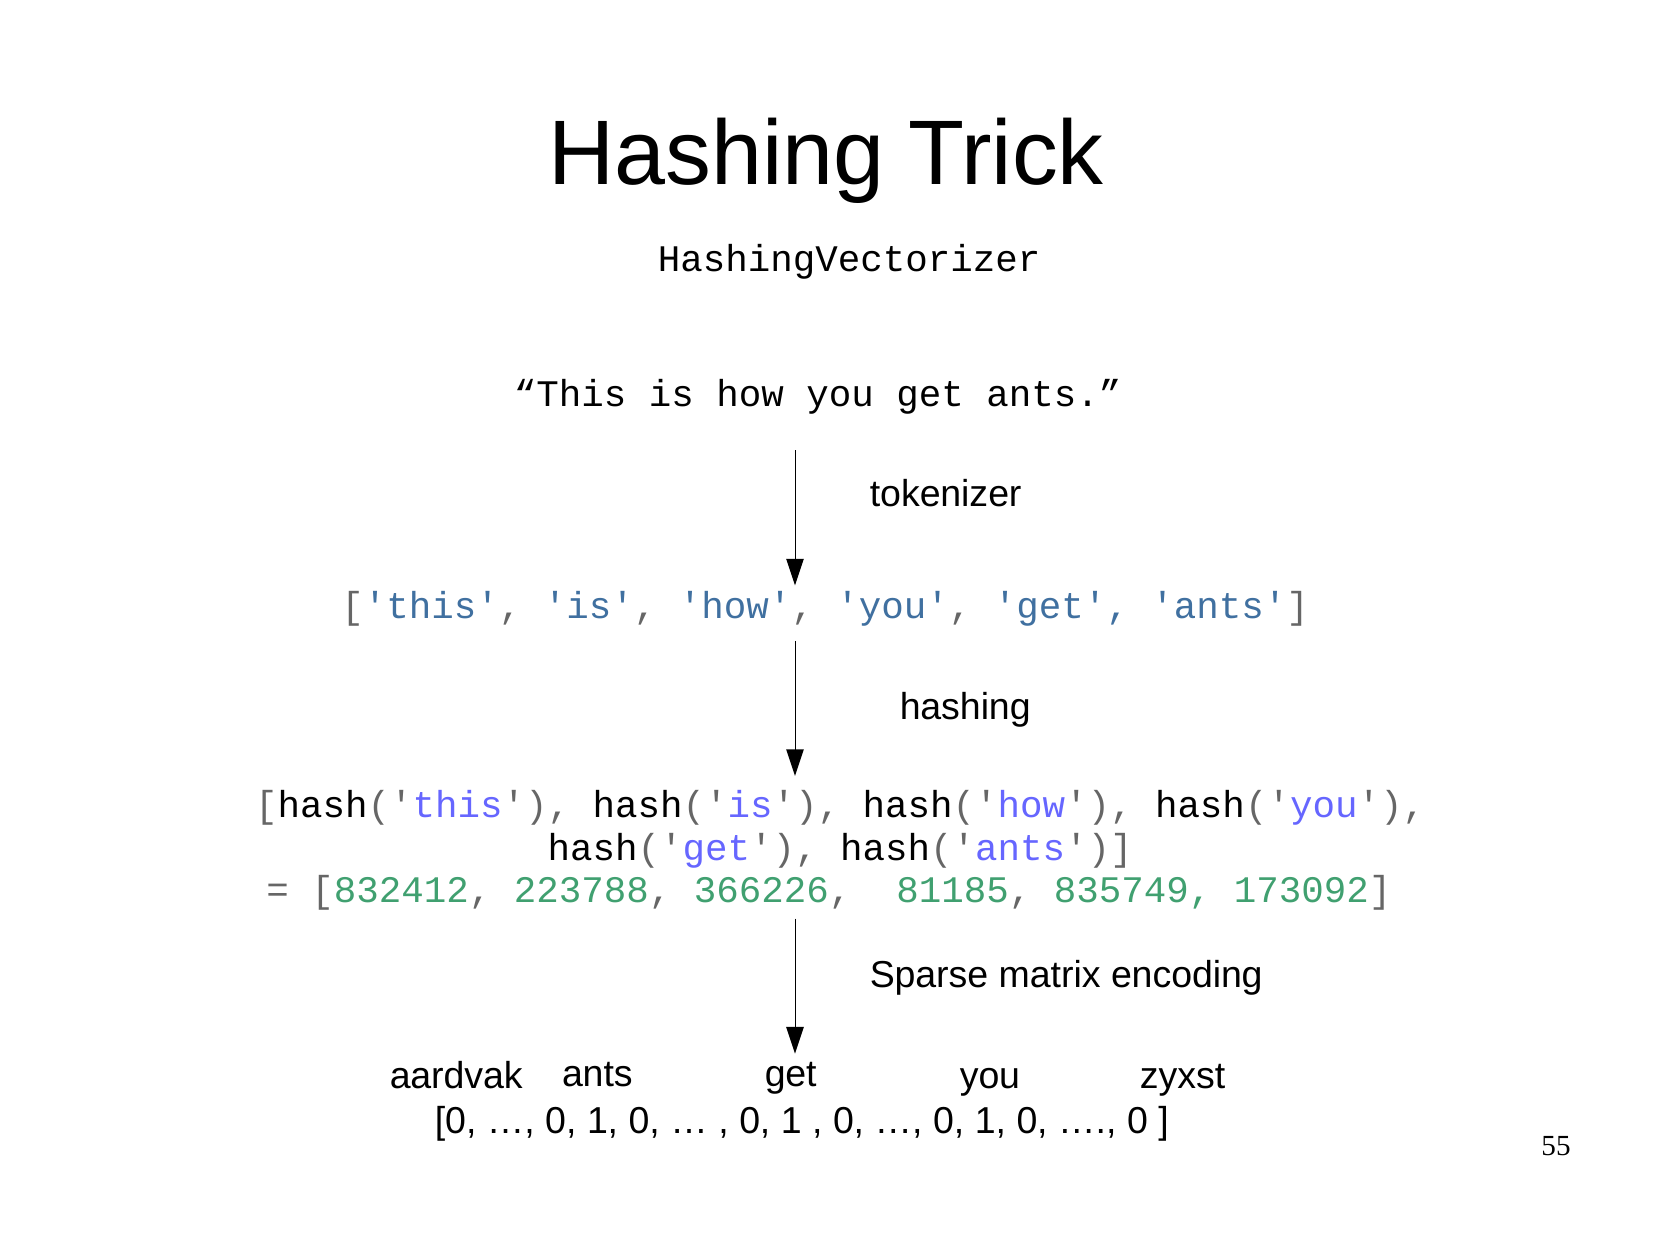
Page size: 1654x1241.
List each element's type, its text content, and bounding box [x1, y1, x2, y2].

text_box aardvak [375, 1046, 541, 1104]
text_box hashing [885, 678, 1591, 777]
text_box “This is how you get ants.” [465, 375, 1171, 419]
text_box Sparse matrix encoding [855, 958, 1321, 1004]
text_box tokenizer [855, 465, 1111, 523]
text_box HashingVectorizer [455, 240, 1199, 283]
text_box ants [547, 1045, 698, 1106]
text_box ['this', 'is', 'how', 'you', 'get', 'ants'] [315, 587, 1336, 631]
text_box zyxst [1125, 1046, 1261, 1104]
text_box [hash('this'), hash('is'), hash('how'), hash('you'), hash('get'), hash('ants')] = [832412, 223788, 366226, 81185, 835749, 173092] [150, 786, 1531, 958]
title Hashing Trick [82, 49, 1571, 257]
text_box you [945, 1046, 1125, 1104]
text_box get [750, 1044, 871, 1131]
text_box [0, …, 0, 1, 0, … , 0, 1 , 0, …, 0, 1, 0, …., 0 ] [420, 1091, 1186, 1149]
